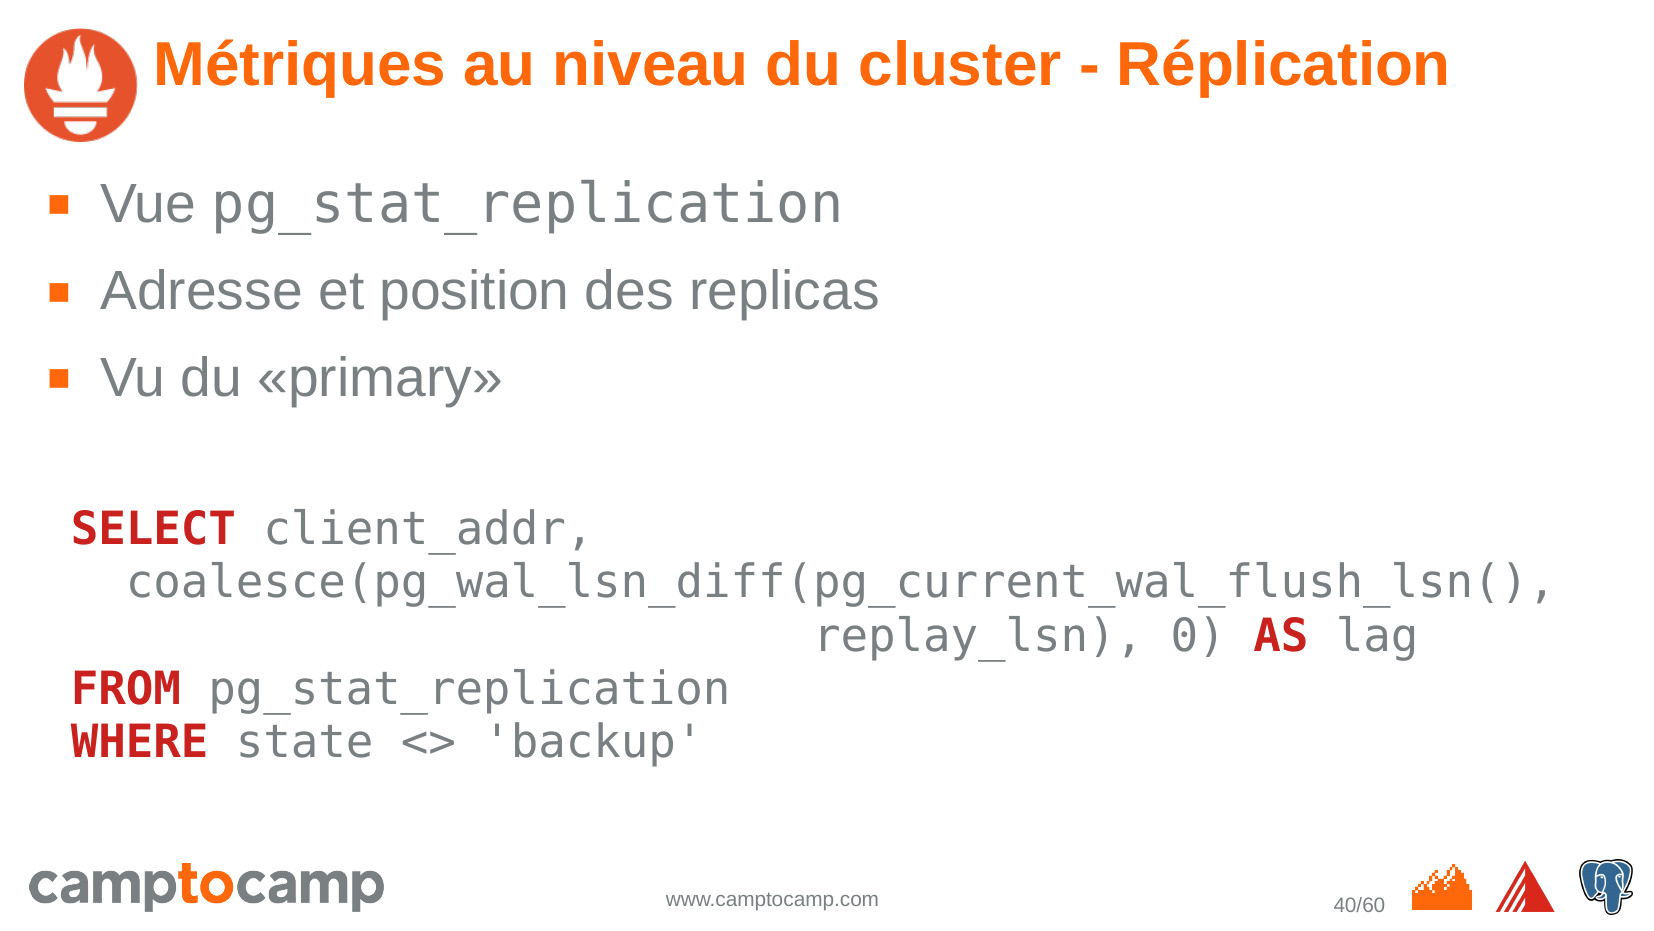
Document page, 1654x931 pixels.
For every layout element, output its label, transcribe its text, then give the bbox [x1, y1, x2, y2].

picture [29, 863, 384, 912]
title Métriques au niveau du cluster - Réplication [153, 29, 1625, 156]
picture [1412, 864, 1472, 910]
list SELECT client_addr, coalesce(pg_wal_lsn_diff(pg_current_wal_flush_lsn(), replay_lsn), 0) AS lag FROM pg_stat_replication WHERE state <> 'backup' [0, 501, 1595, 857]
picture [24, 28, 139, 142]
list Vue pg_stat_replication Adresse et position des replicas Vu du «primary» [29, 171, 1625, 827]
picture [1579, 859, 1633, 915]
picture [1495, 857, 1556, 917]
